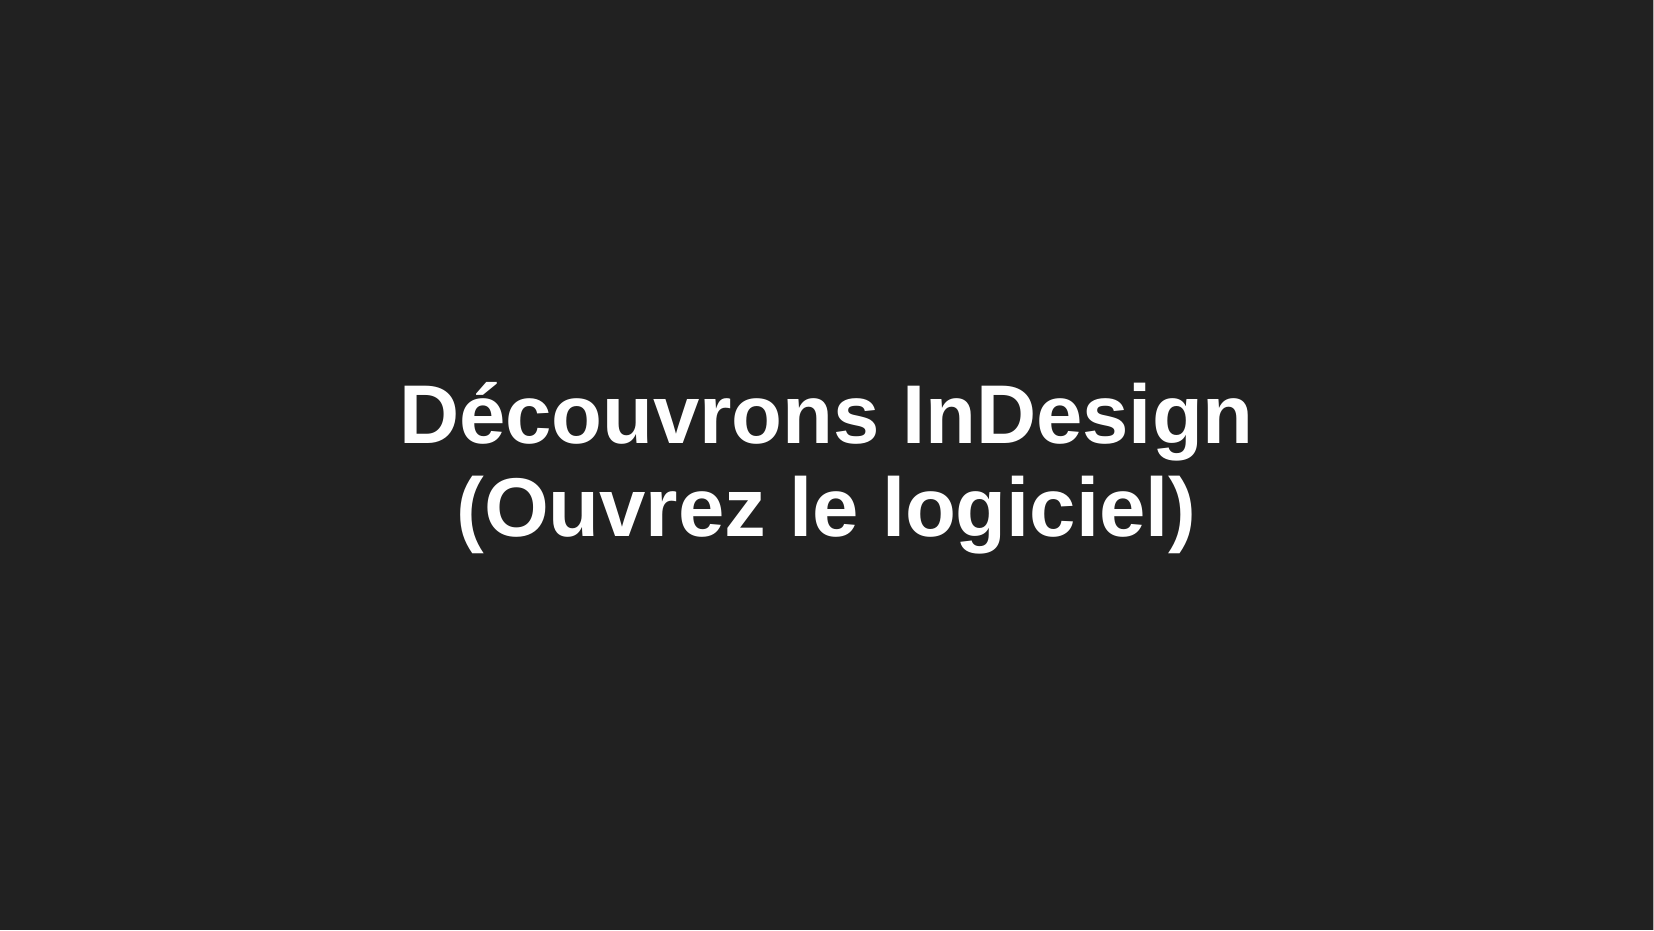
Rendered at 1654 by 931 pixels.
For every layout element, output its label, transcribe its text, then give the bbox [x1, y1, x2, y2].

text_box Découvrons InDesign (Ouvrez le logiciel) [82, 101, 1571, 822]
